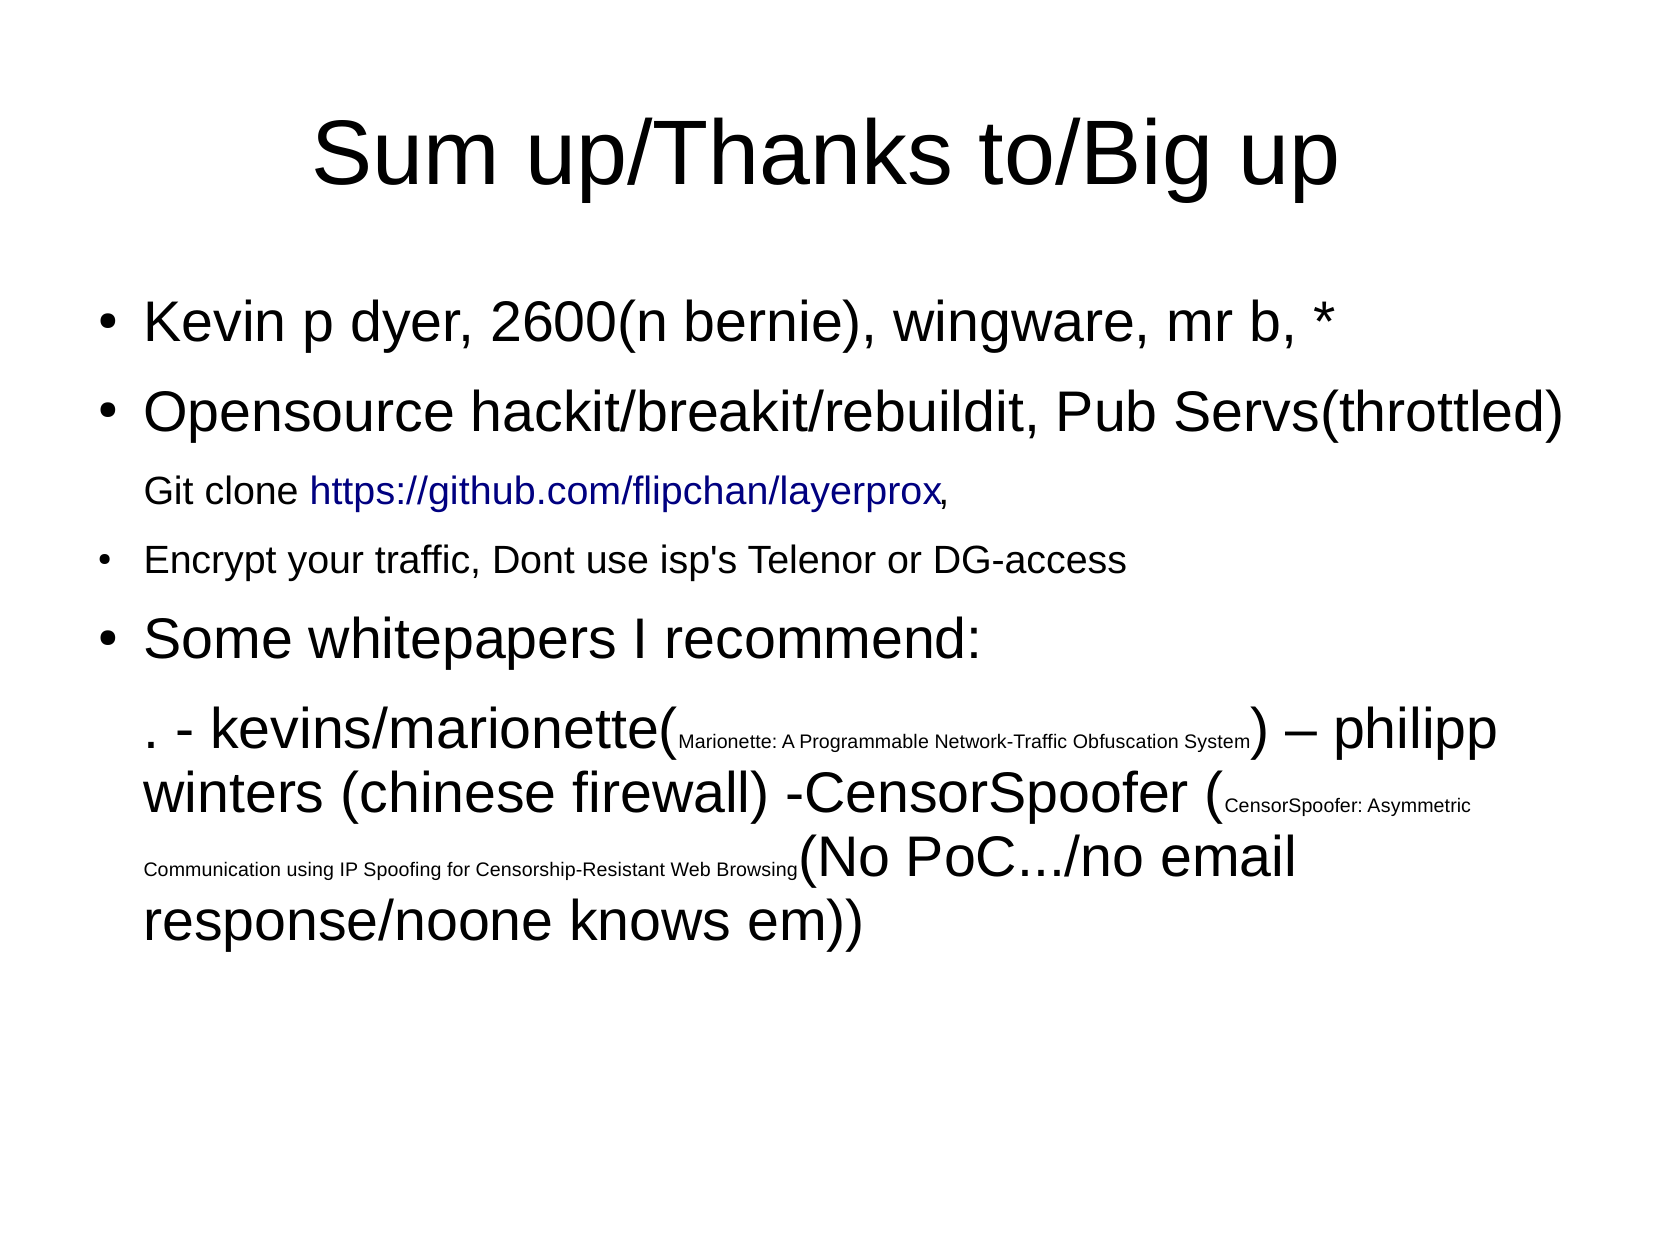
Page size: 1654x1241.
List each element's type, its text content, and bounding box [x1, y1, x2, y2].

list Kevin p dyer, 2600(n bernie), wingware, mr b, * Opensource hackit/breakit/rebuildit, Pub Servs(throttled) Git clone https://github.com/flipchan/layerprox, Encrypt your traffic, Dont use isp's Telenor or DG-access Some whitepapers I recommend: . - kevins/marionette(Marionette: A Programmable Network-Traffic Obfuscation System) – philipp winters (chinese firewall) -CensorSpoofer (CensorSpoofer: Asymmetric Communication using IP Spoofing for Censorship-Resistant Web Browsing(No PoC.../no email response/noone knows em)) [82, 290, 1571, 1010]
title Sum up/Thanks to/Big up [82, 49, 1571, 257]
